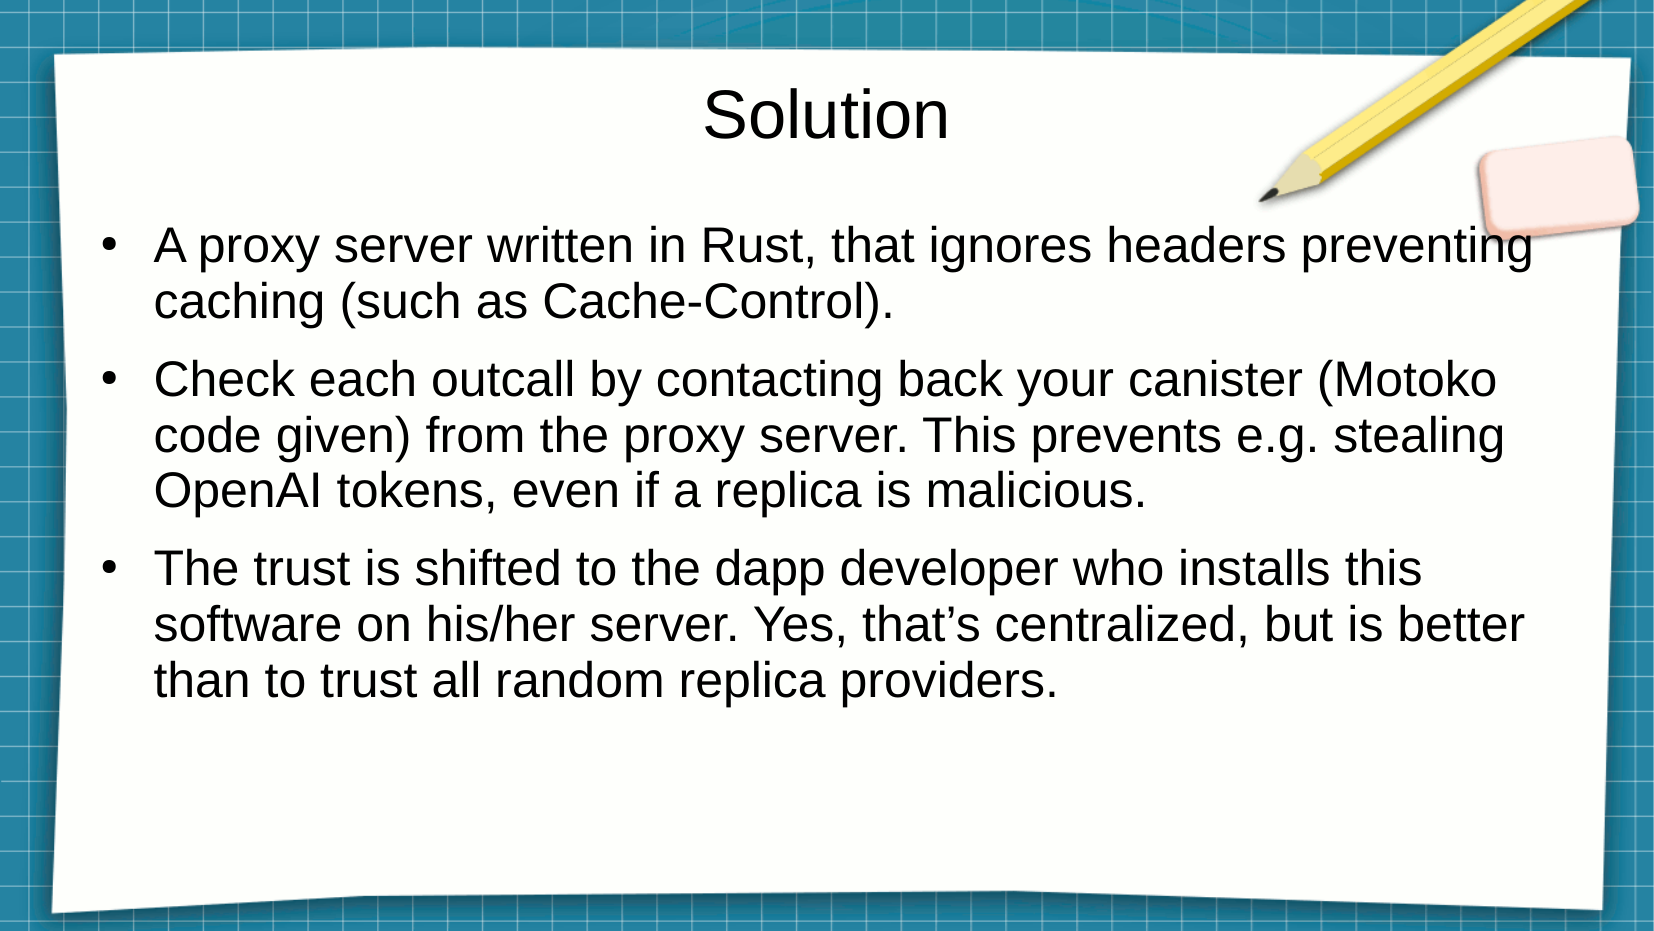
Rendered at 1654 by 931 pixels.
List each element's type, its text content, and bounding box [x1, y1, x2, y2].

picture [0, 0, 1654, 931]
title Solution [82, 37, 1571, 193]
list A proxy server written in Rust, that ignores headers preventing caching (such as Cache-Control). Check each outcall by contacting back your canister (Motoko code given) from the proxy server. This prevents e.g. stealing OpenAI tokens, even if a replica is malicious. The trust is shifted to the dapp developer who installs this software on his/her server. Yes, that’s centralized, but is better than to trust all random replica providers. [82, 217, 1571, 758]
